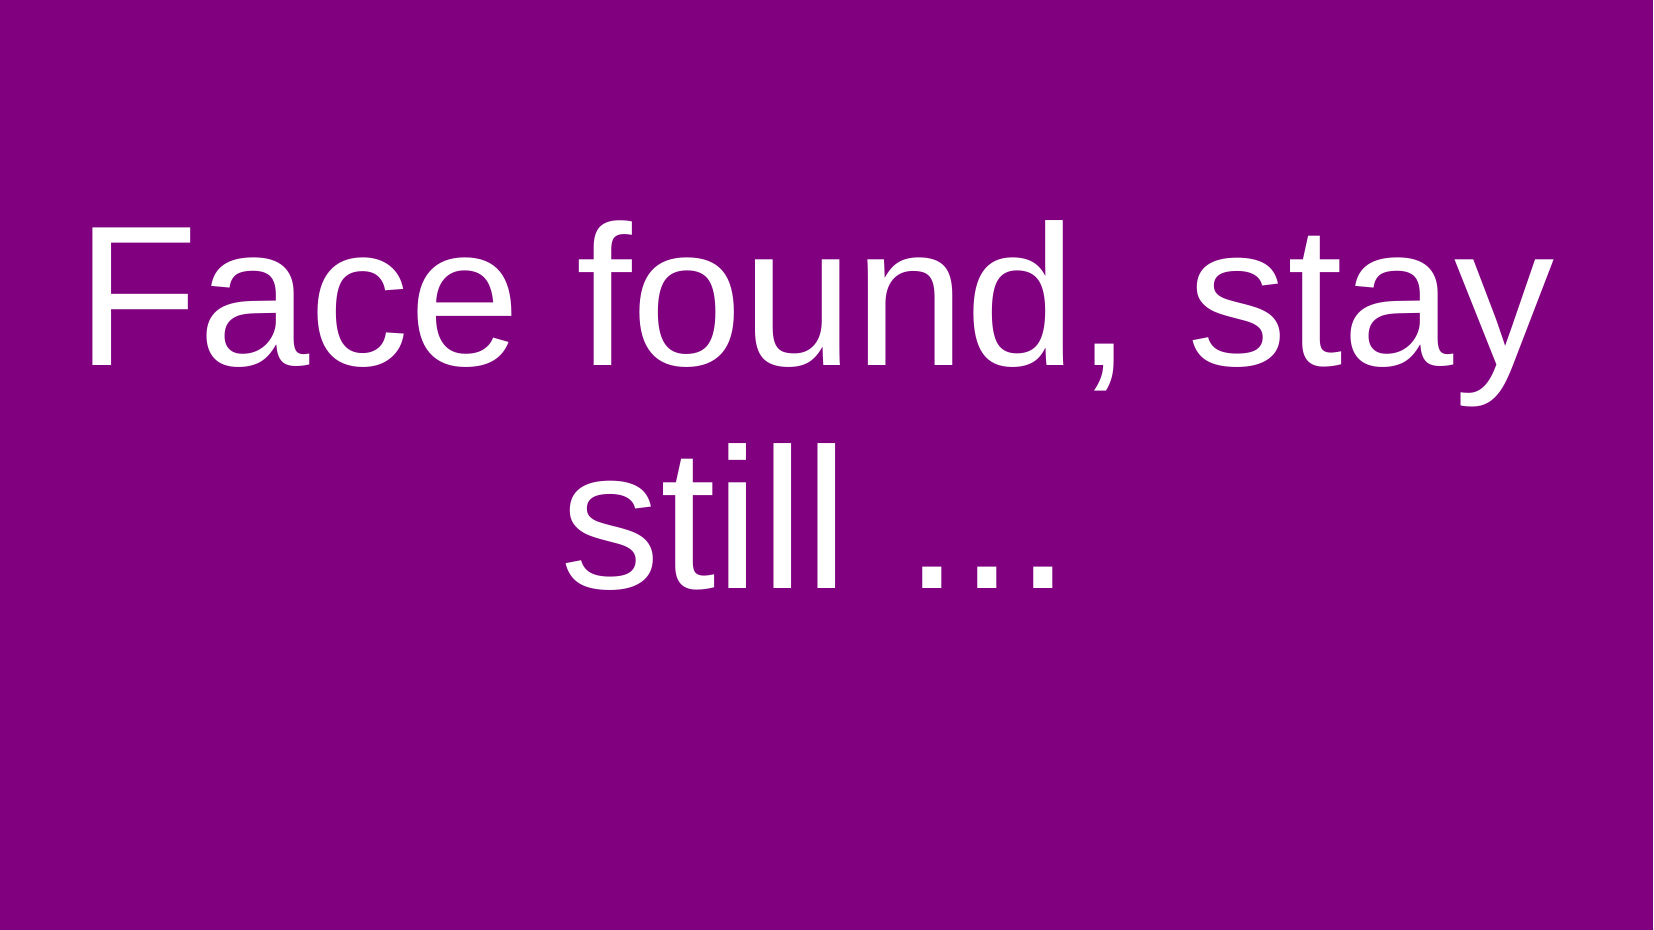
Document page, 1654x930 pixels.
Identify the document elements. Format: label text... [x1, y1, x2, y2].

title Face found, stay still ... [71, 184, 1560, 632]
